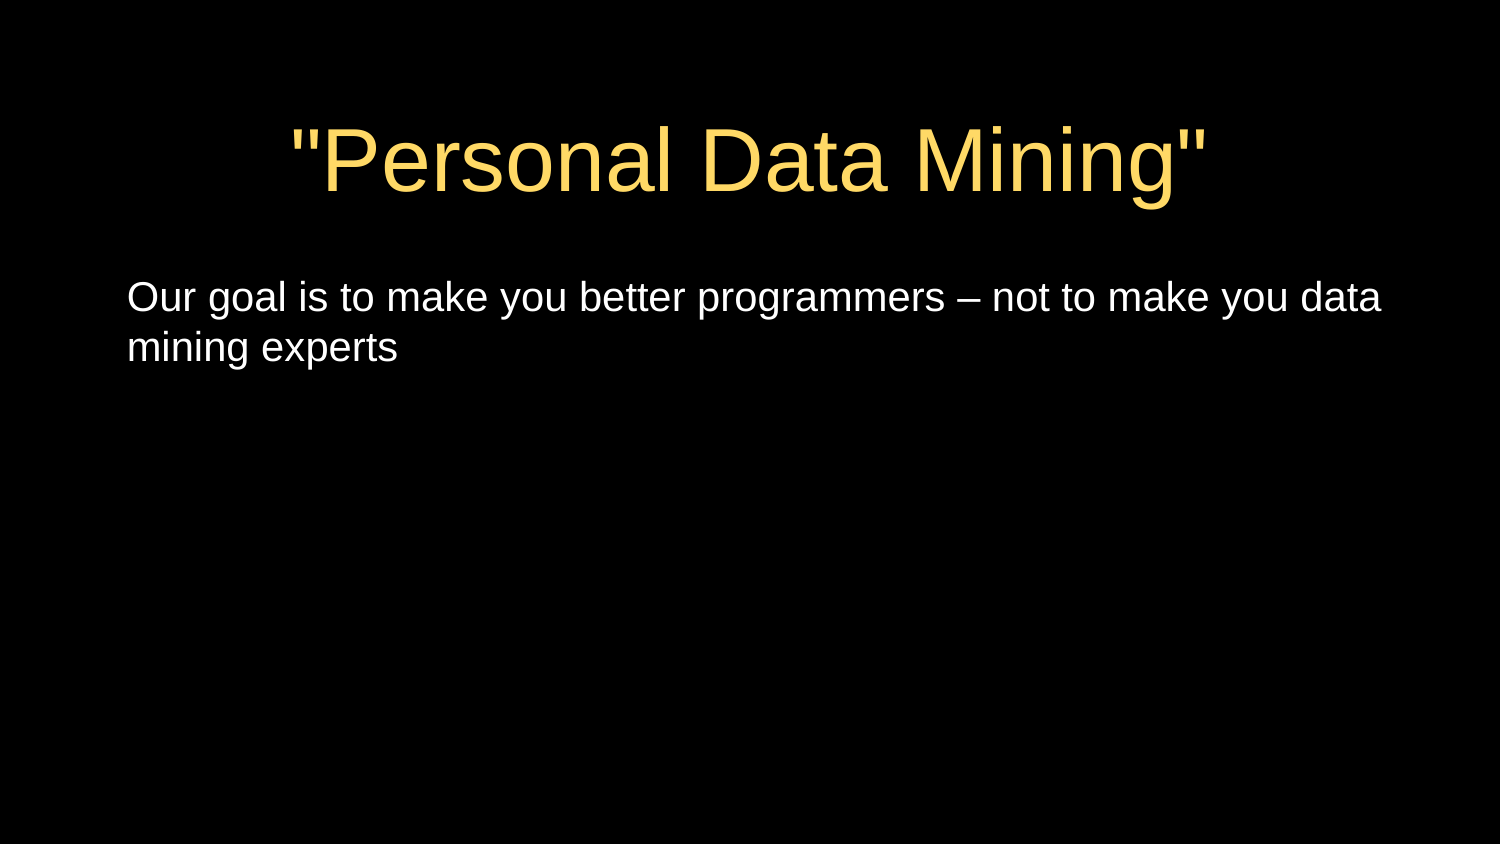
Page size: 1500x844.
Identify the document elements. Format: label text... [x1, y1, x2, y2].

title "Personal Data Mining" [106, 76, 1393, 235]
list Our goal is to make you better programmers – not to make you data mining experts [106, 266, 1393, 462]
